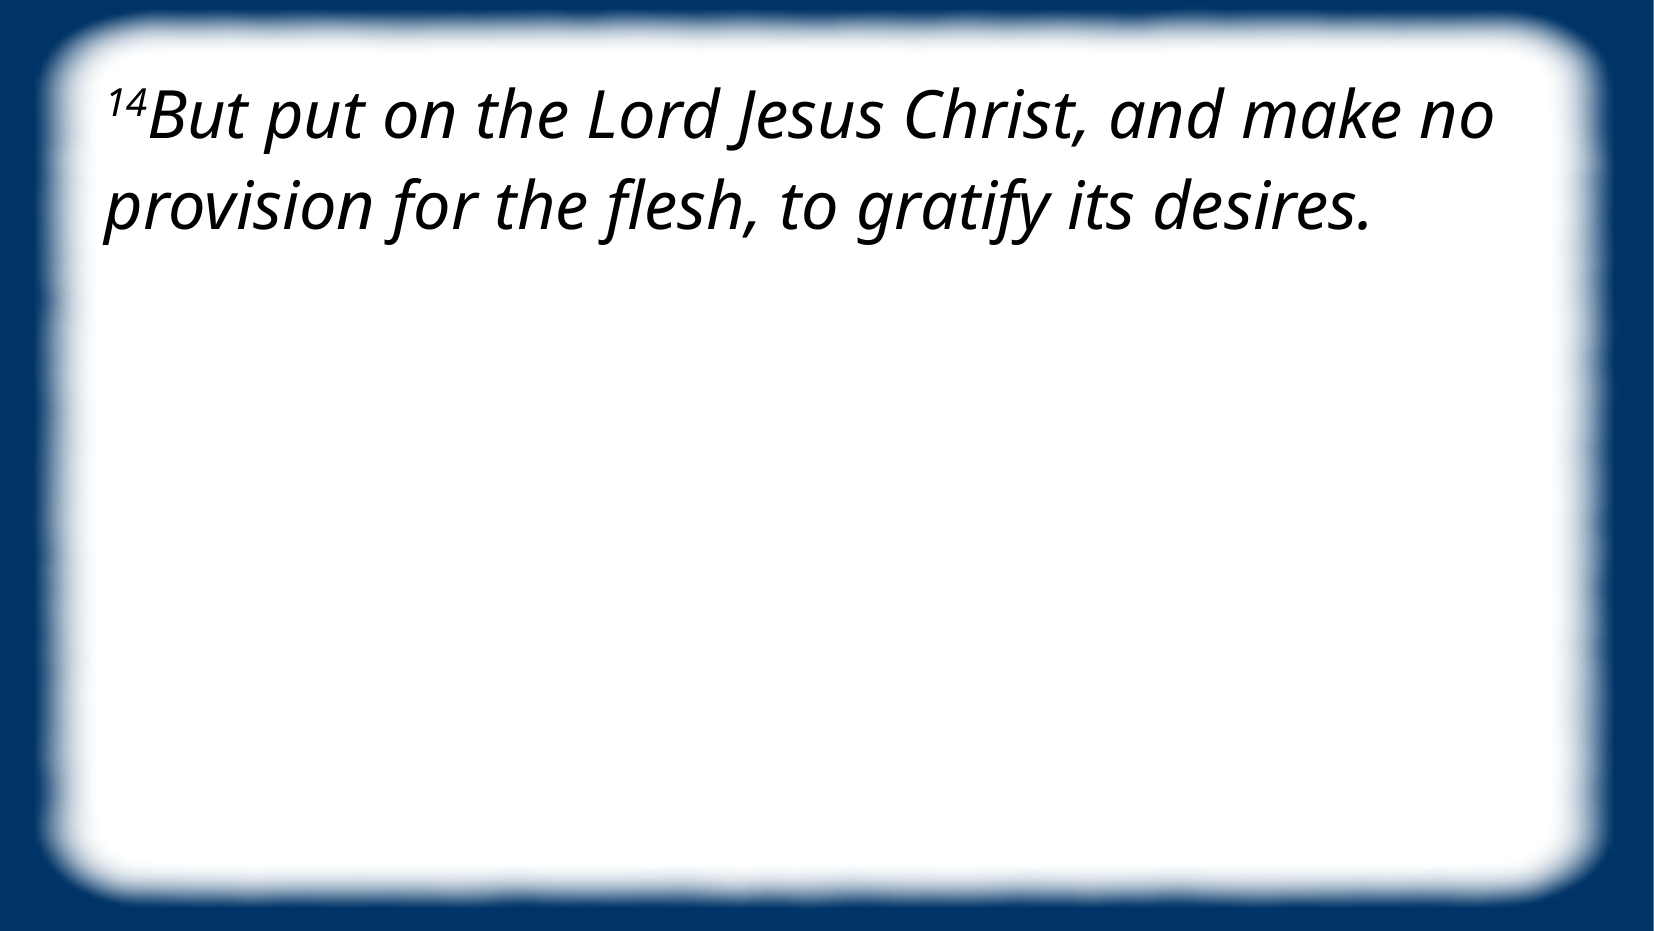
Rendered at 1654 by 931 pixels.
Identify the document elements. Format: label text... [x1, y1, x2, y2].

text_box 14But put on the Lord Jesus Christ, and make no provision for the flesh, to gratify its desires. [90, 60, 1546, 286]
picture [0, 0, 1654, 931]
